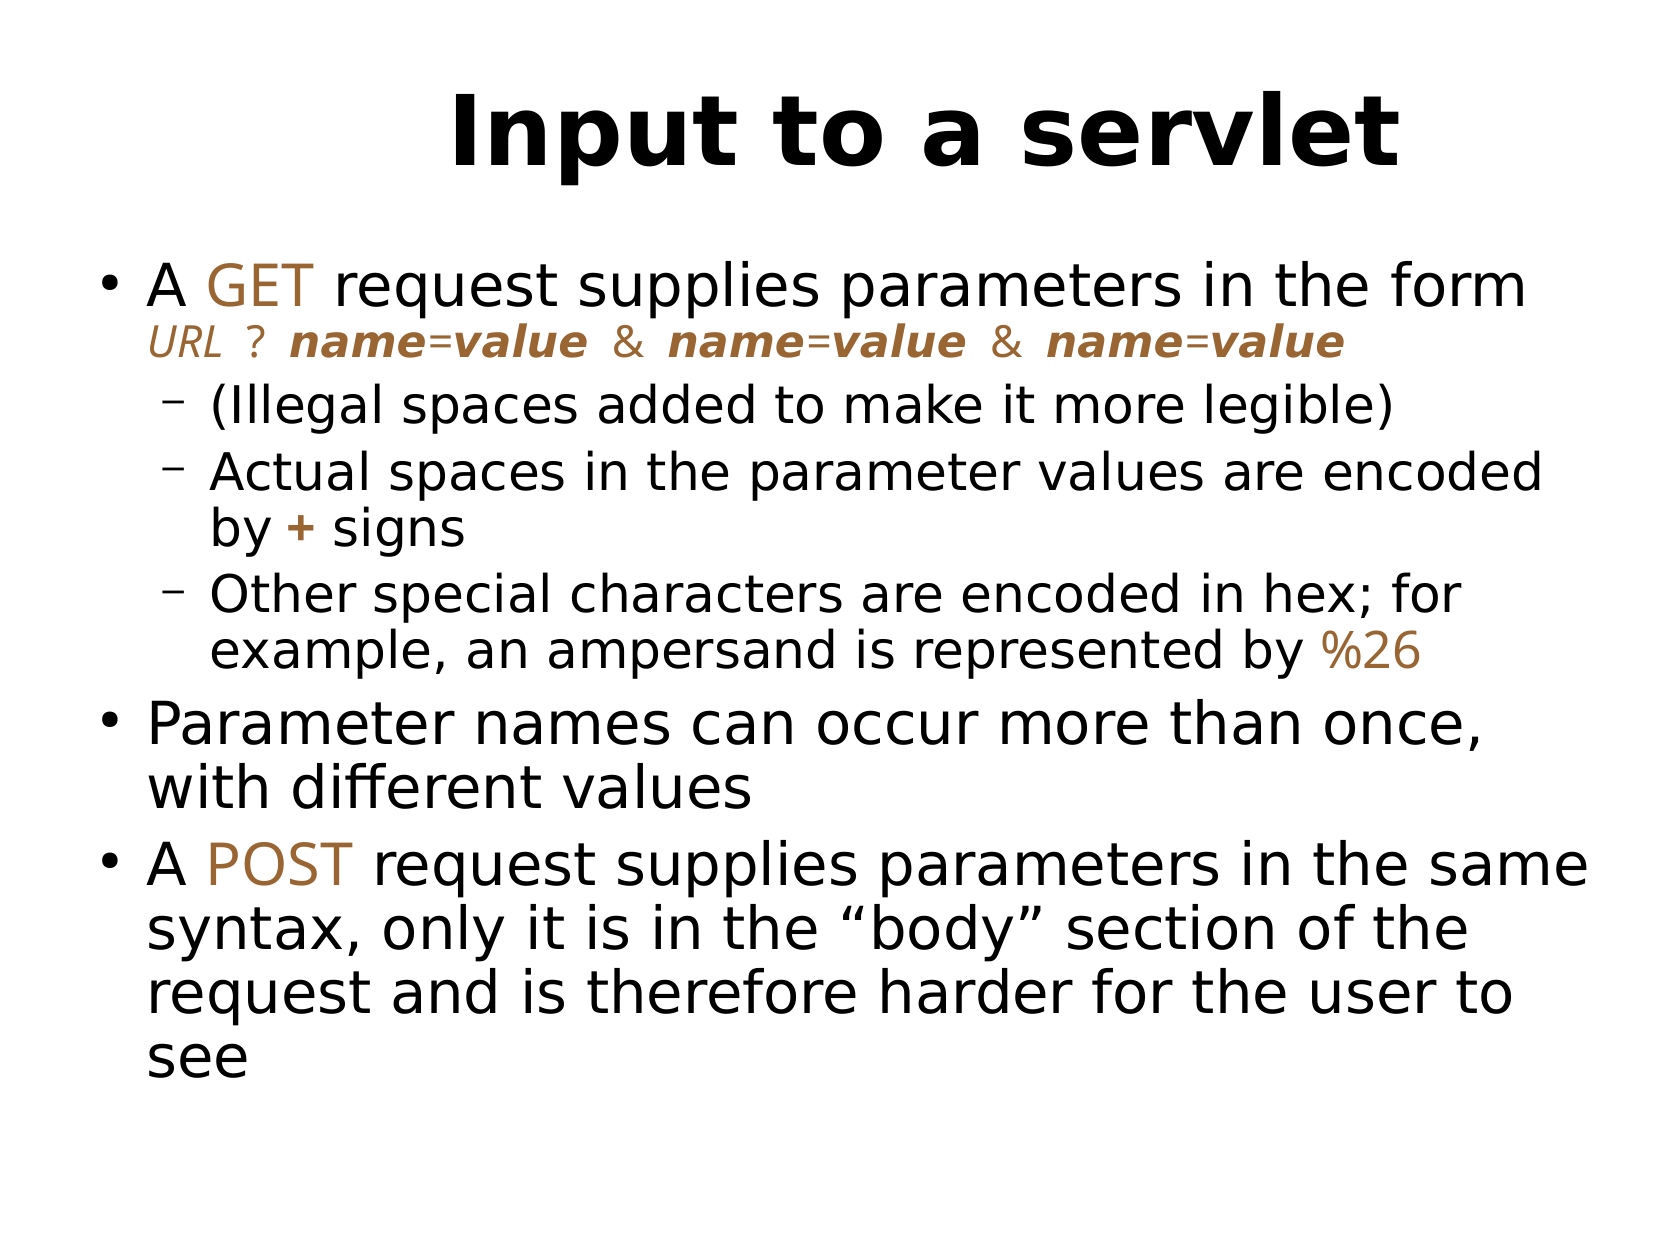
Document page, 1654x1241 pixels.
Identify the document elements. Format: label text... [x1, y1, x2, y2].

title Input to a servlet [220, 41, 1630, 193]
list A GET request supplies parameters in the form URL ? name=value & name=value & name=value (Illegal spaces added to make it more legible) Actual spaces in the parameter values are encoded by + signs Other special characters are encoded in hex; for example, an ampersand is represented by %26 Parameter names can occur more than once, with different values A POST request supplies parameters in the same syntax, only it is in the “body” section of the request and is therefore harder for the user to see [68, 247, 1620, 1109]
